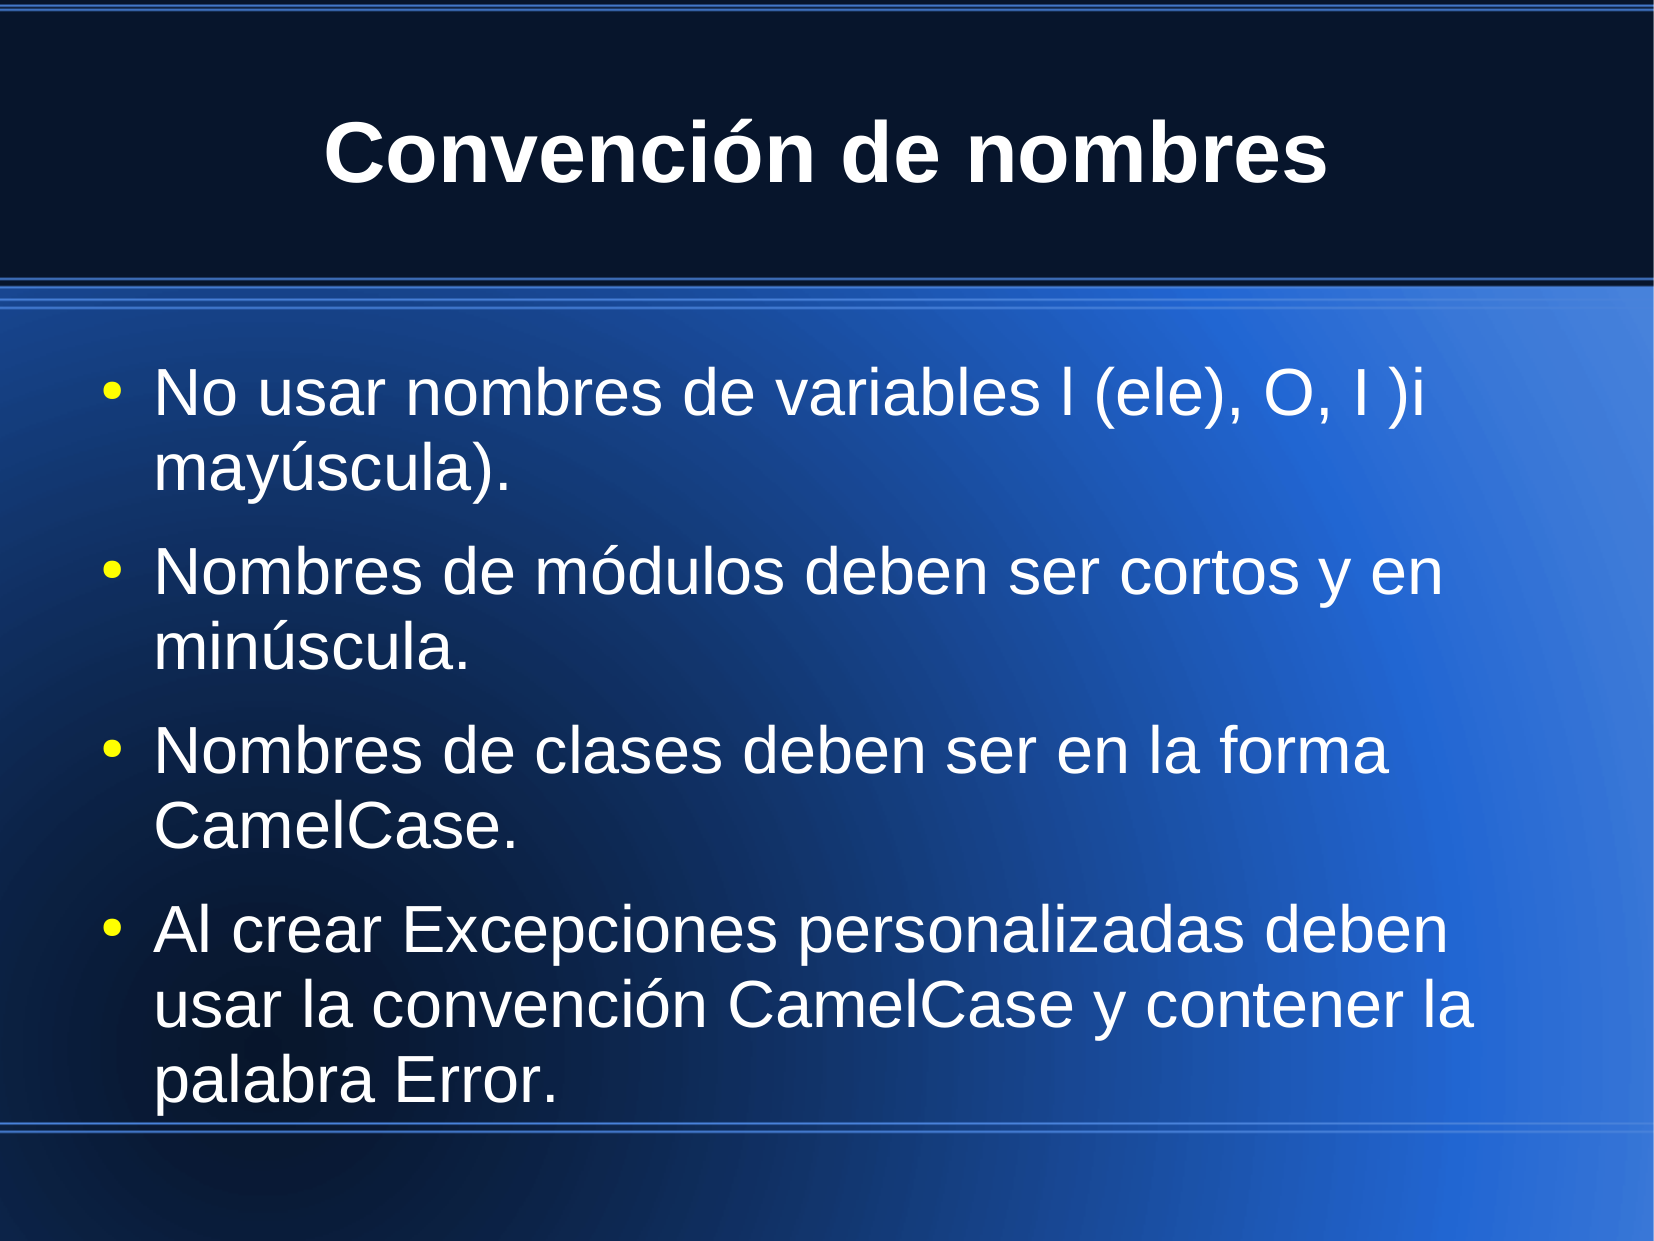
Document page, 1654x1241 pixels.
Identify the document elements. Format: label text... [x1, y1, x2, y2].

picture [0, 0, 1654, 1241]
list No usar nombres de variables l (ele), O, I )i mayúscula). Nombres de módulos deben ser cortos y en minúscula. Nombres de clases deben ser en la forma CamelCase. Al crear Excepciones personalizadas deben usar la convención CamelCase y contener la palabra Error. [82, 355, 1571, 1117]
title Convención de nombres [82, 49, 1571, 257]
